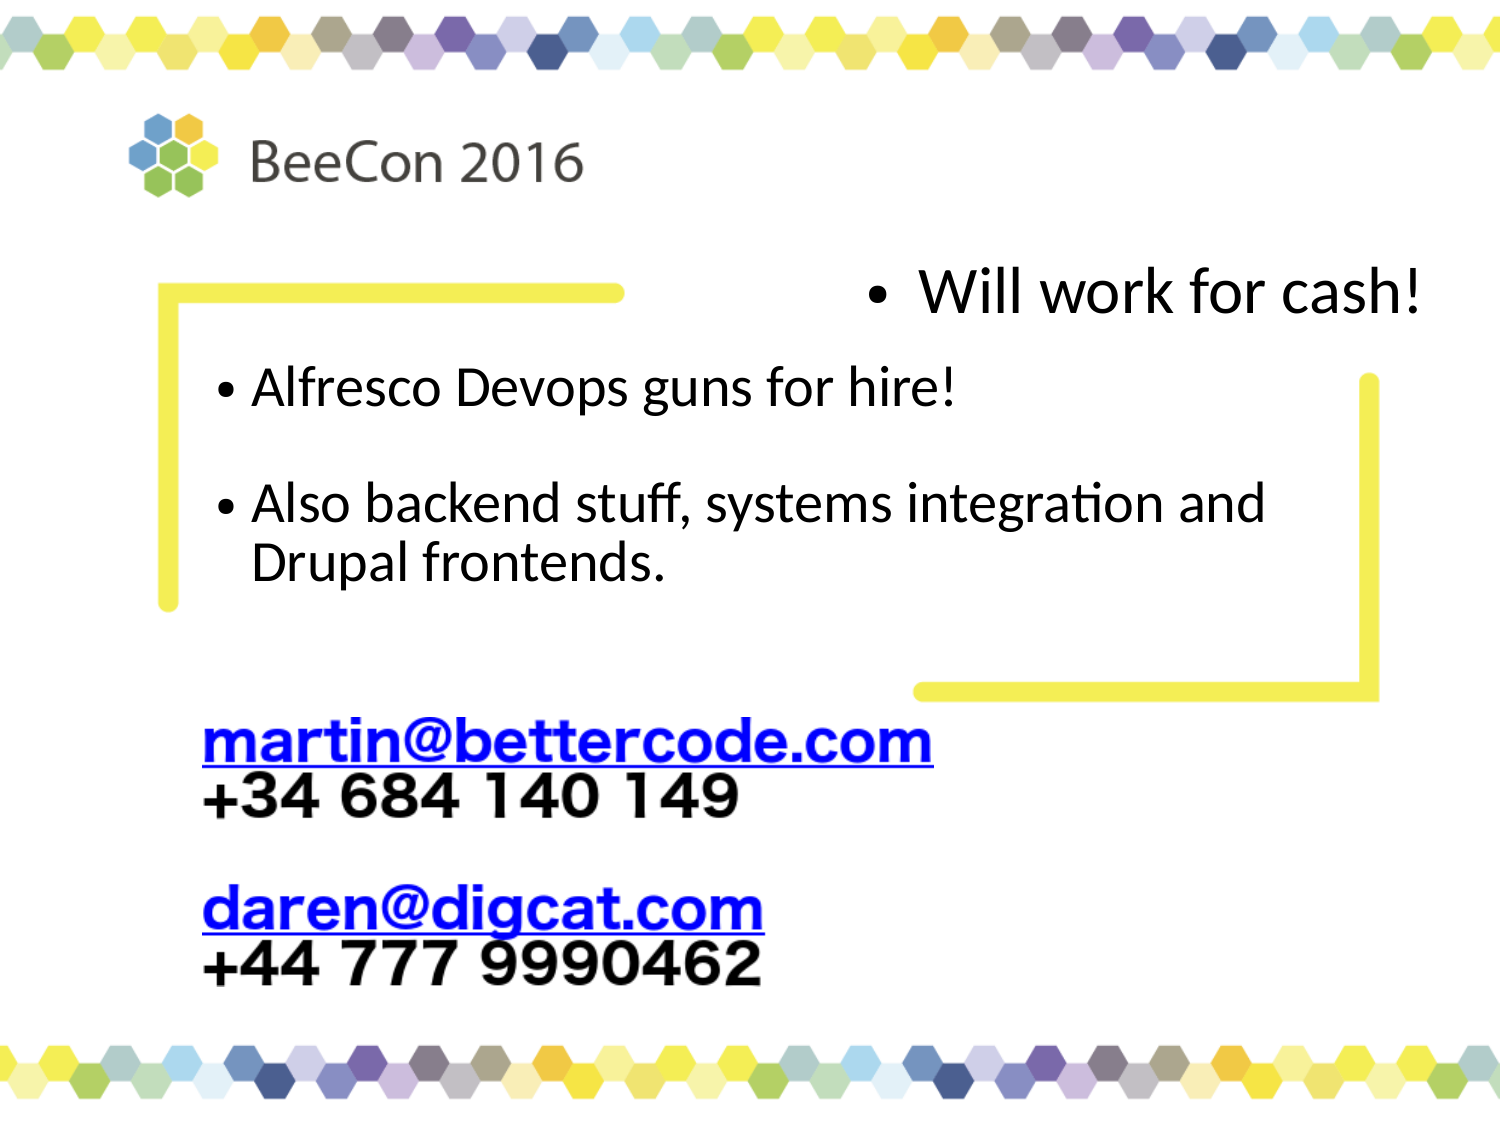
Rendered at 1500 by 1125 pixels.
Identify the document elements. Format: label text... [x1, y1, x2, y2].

picture [0, 0, 1500, 1125]
text_box Alfresco Devops guns for hire! Also backend stuff, systems integration and Drupal frontends. [200, 354, 1323, 976]
list Will work for cash! [75, 263, 1425, 916]
